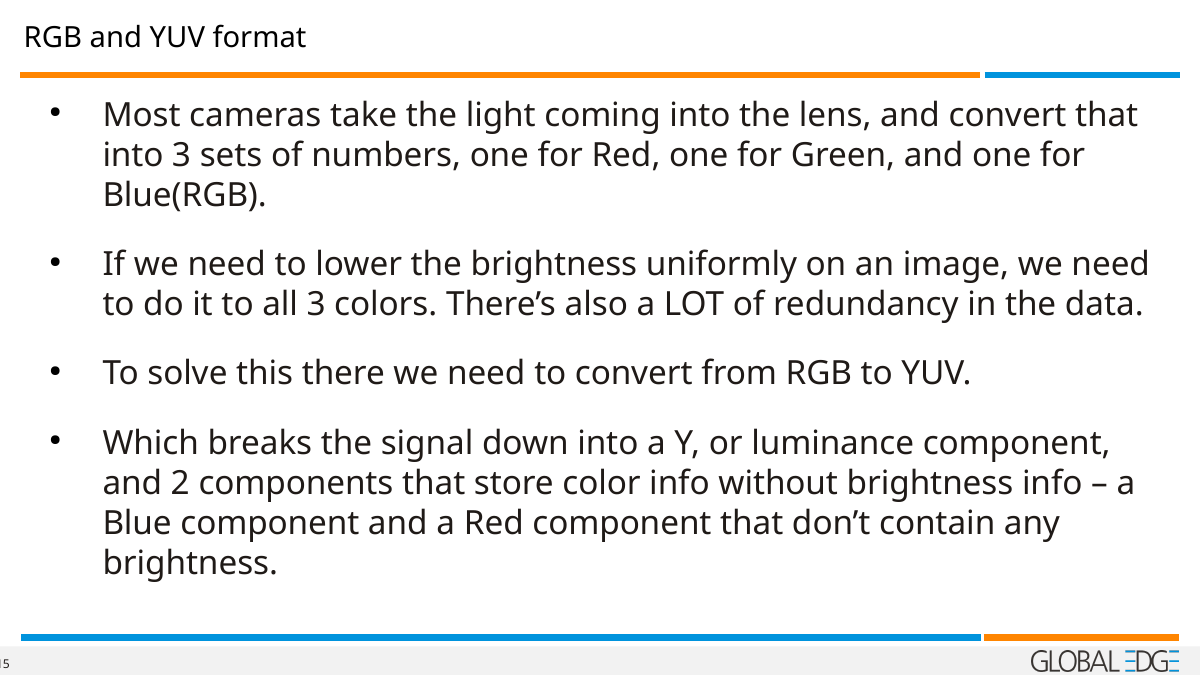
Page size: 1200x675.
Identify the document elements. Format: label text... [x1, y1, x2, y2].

title RGB and YUV format [12, 9, 1088, 63]
picture [1031, 650, 1179, 672]
list Most cameras take the light coming into the lens, and convert that into 3 sets of numbers, one for Red, one for Green, and one for Blue(RGB). If we need to lower the brightness uniformly on an image, we need to do it to all 3 colors. There’s also a LOT of redundancy in the data. To solve this there we need to convert from RGB to YUV. Which breaks the signal down into a Y, or luminance component, and 2 components that store color info without brightness info – a Blue component and a Red component that don’t contain any brightness. [20, 87, 1179, 628]
